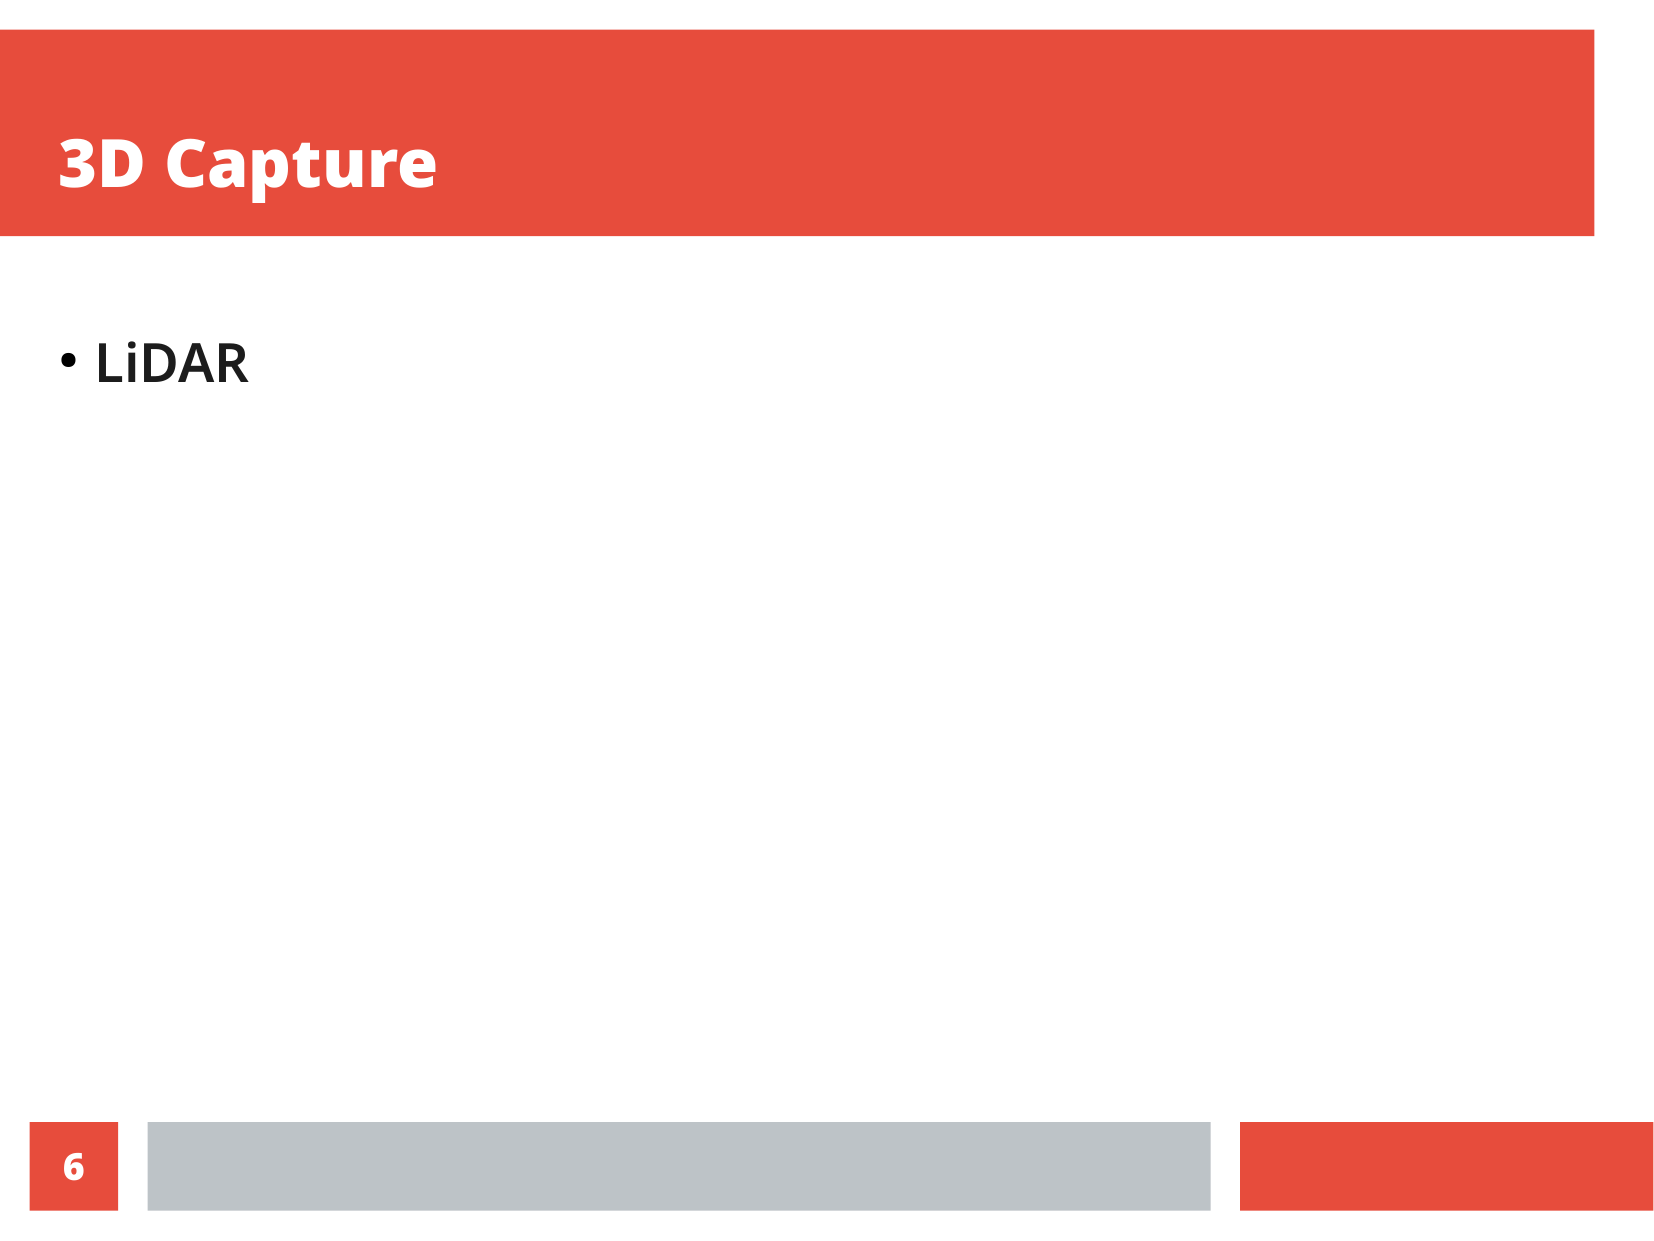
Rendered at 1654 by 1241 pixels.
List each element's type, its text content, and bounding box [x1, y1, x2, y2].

title 3D Capture [59, 59, 1595, 207]
list LiDAR [59, 324, 1565, 1093]
